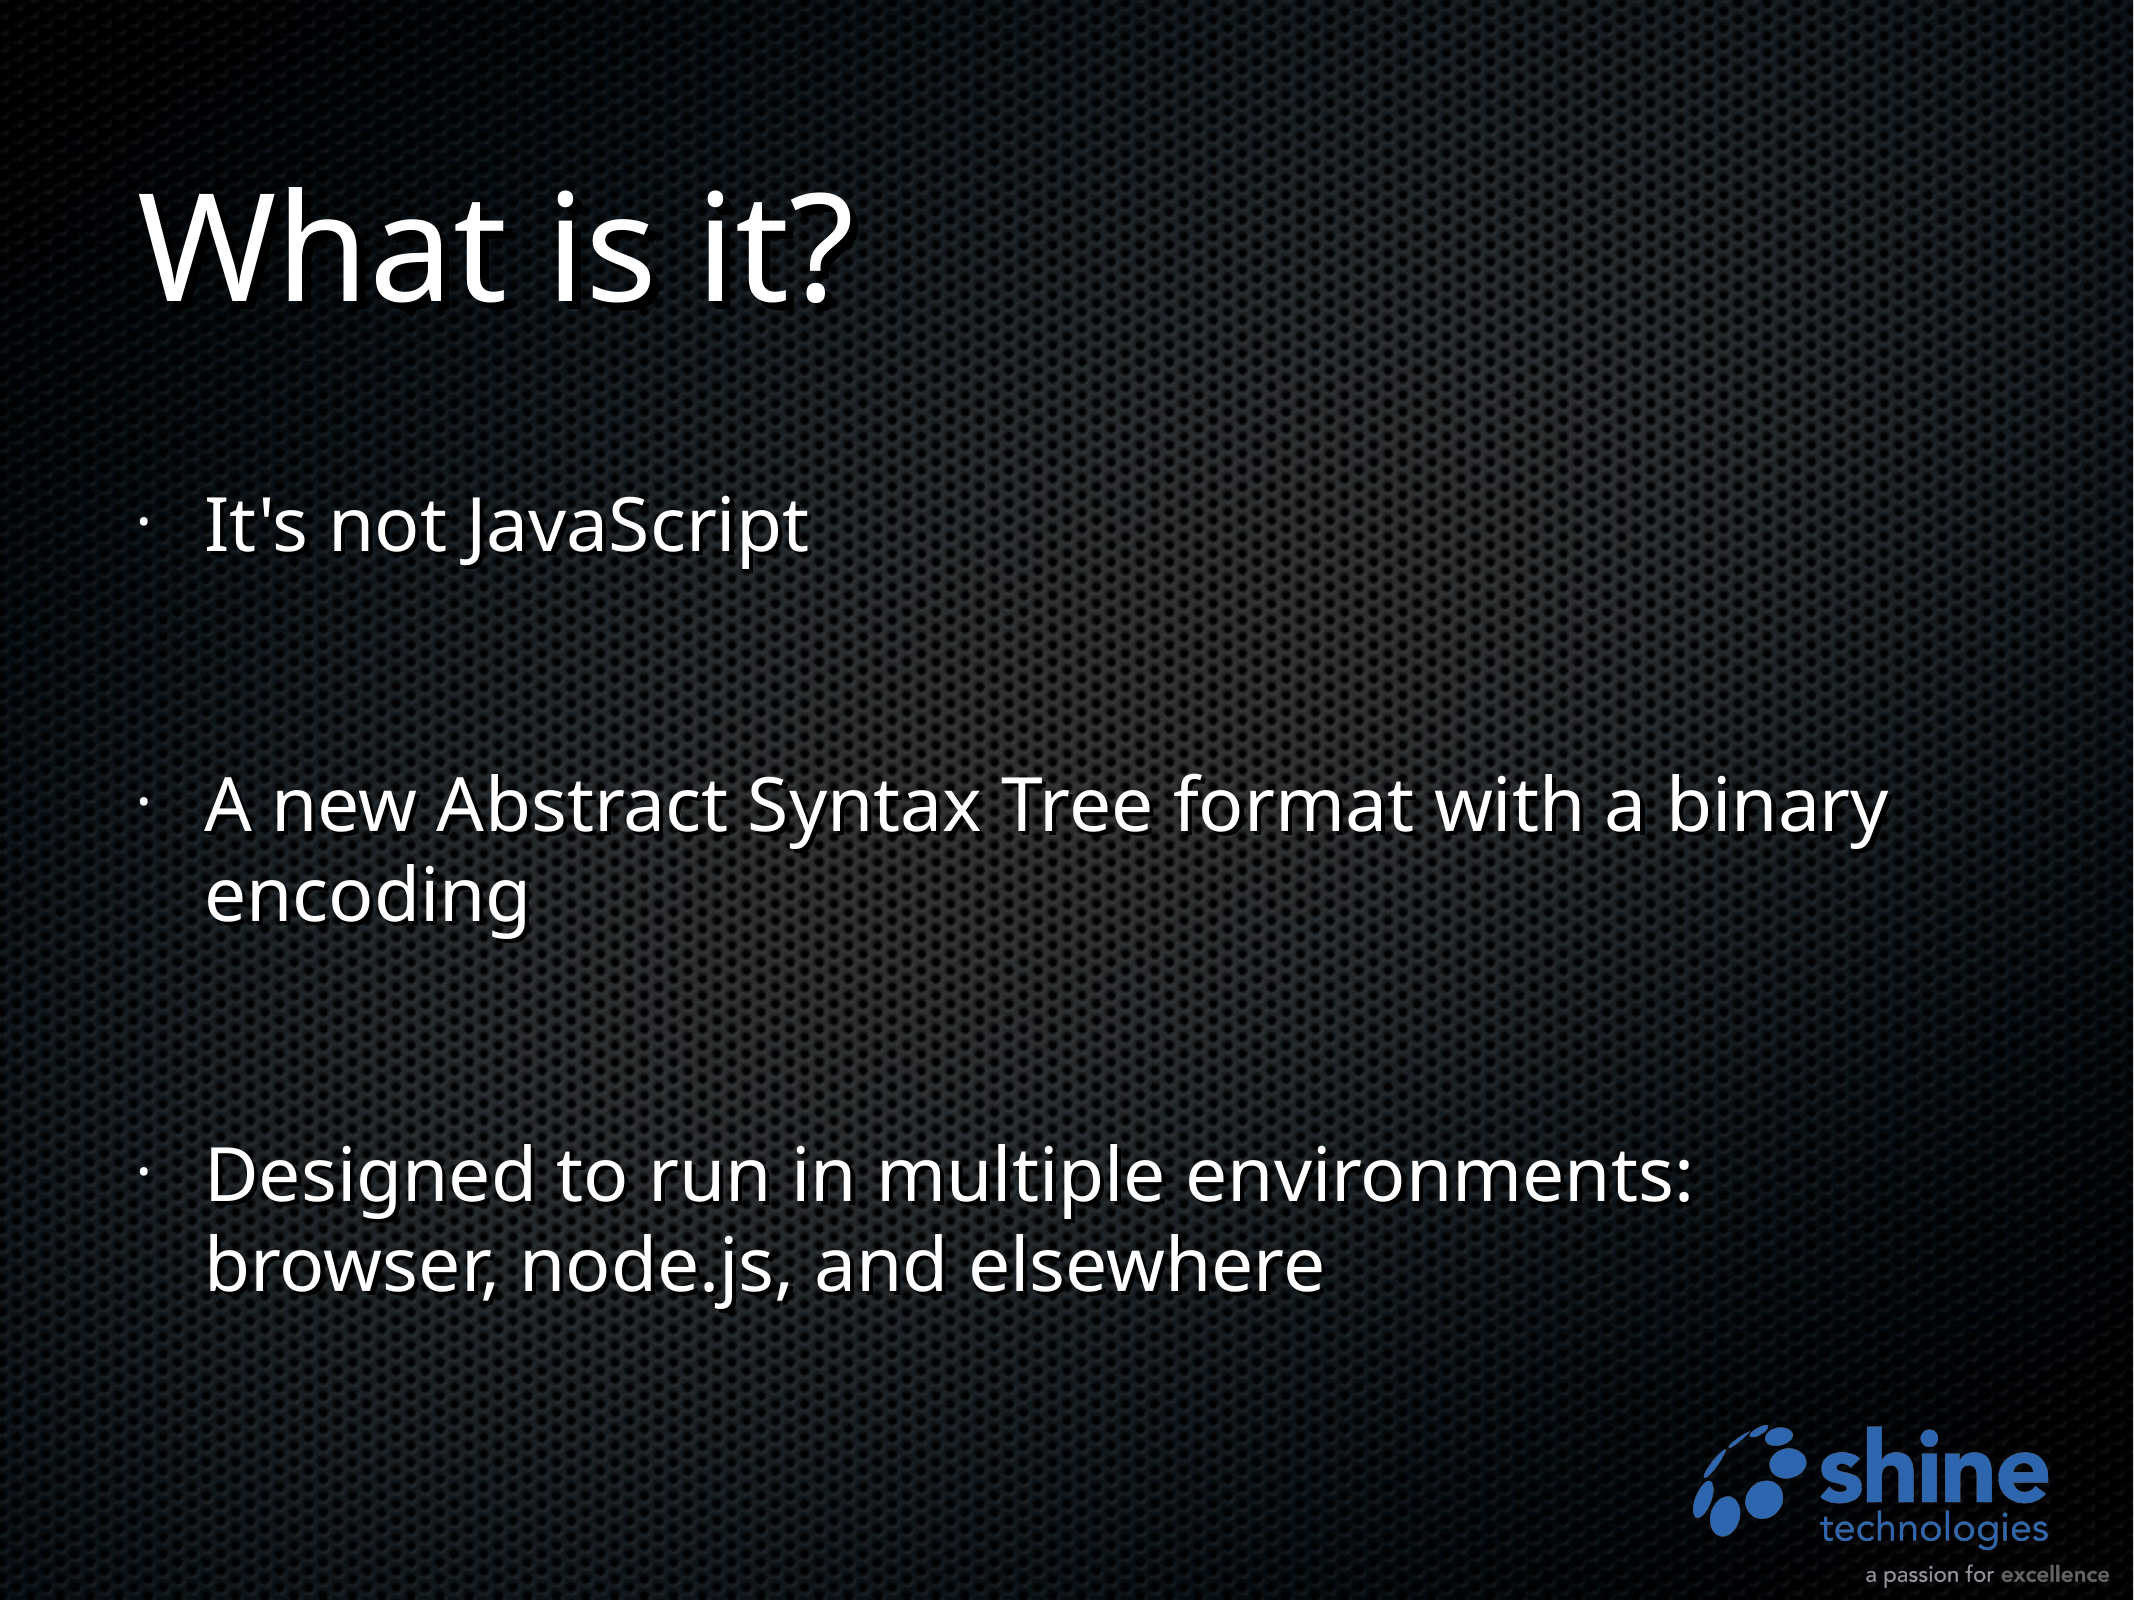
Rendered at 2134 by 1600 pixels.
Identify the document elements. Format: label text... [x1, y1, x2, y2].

picture [0, 0, 2134, 1600]
title What is it? [129, 41, 2005, 442]
list It's not JavaScript A new Abstract Syntax Tree format with a binary encoding Designed to run in multiple environments: browser, node.js, and elsewhere [129, 468, 2005, 1406]
